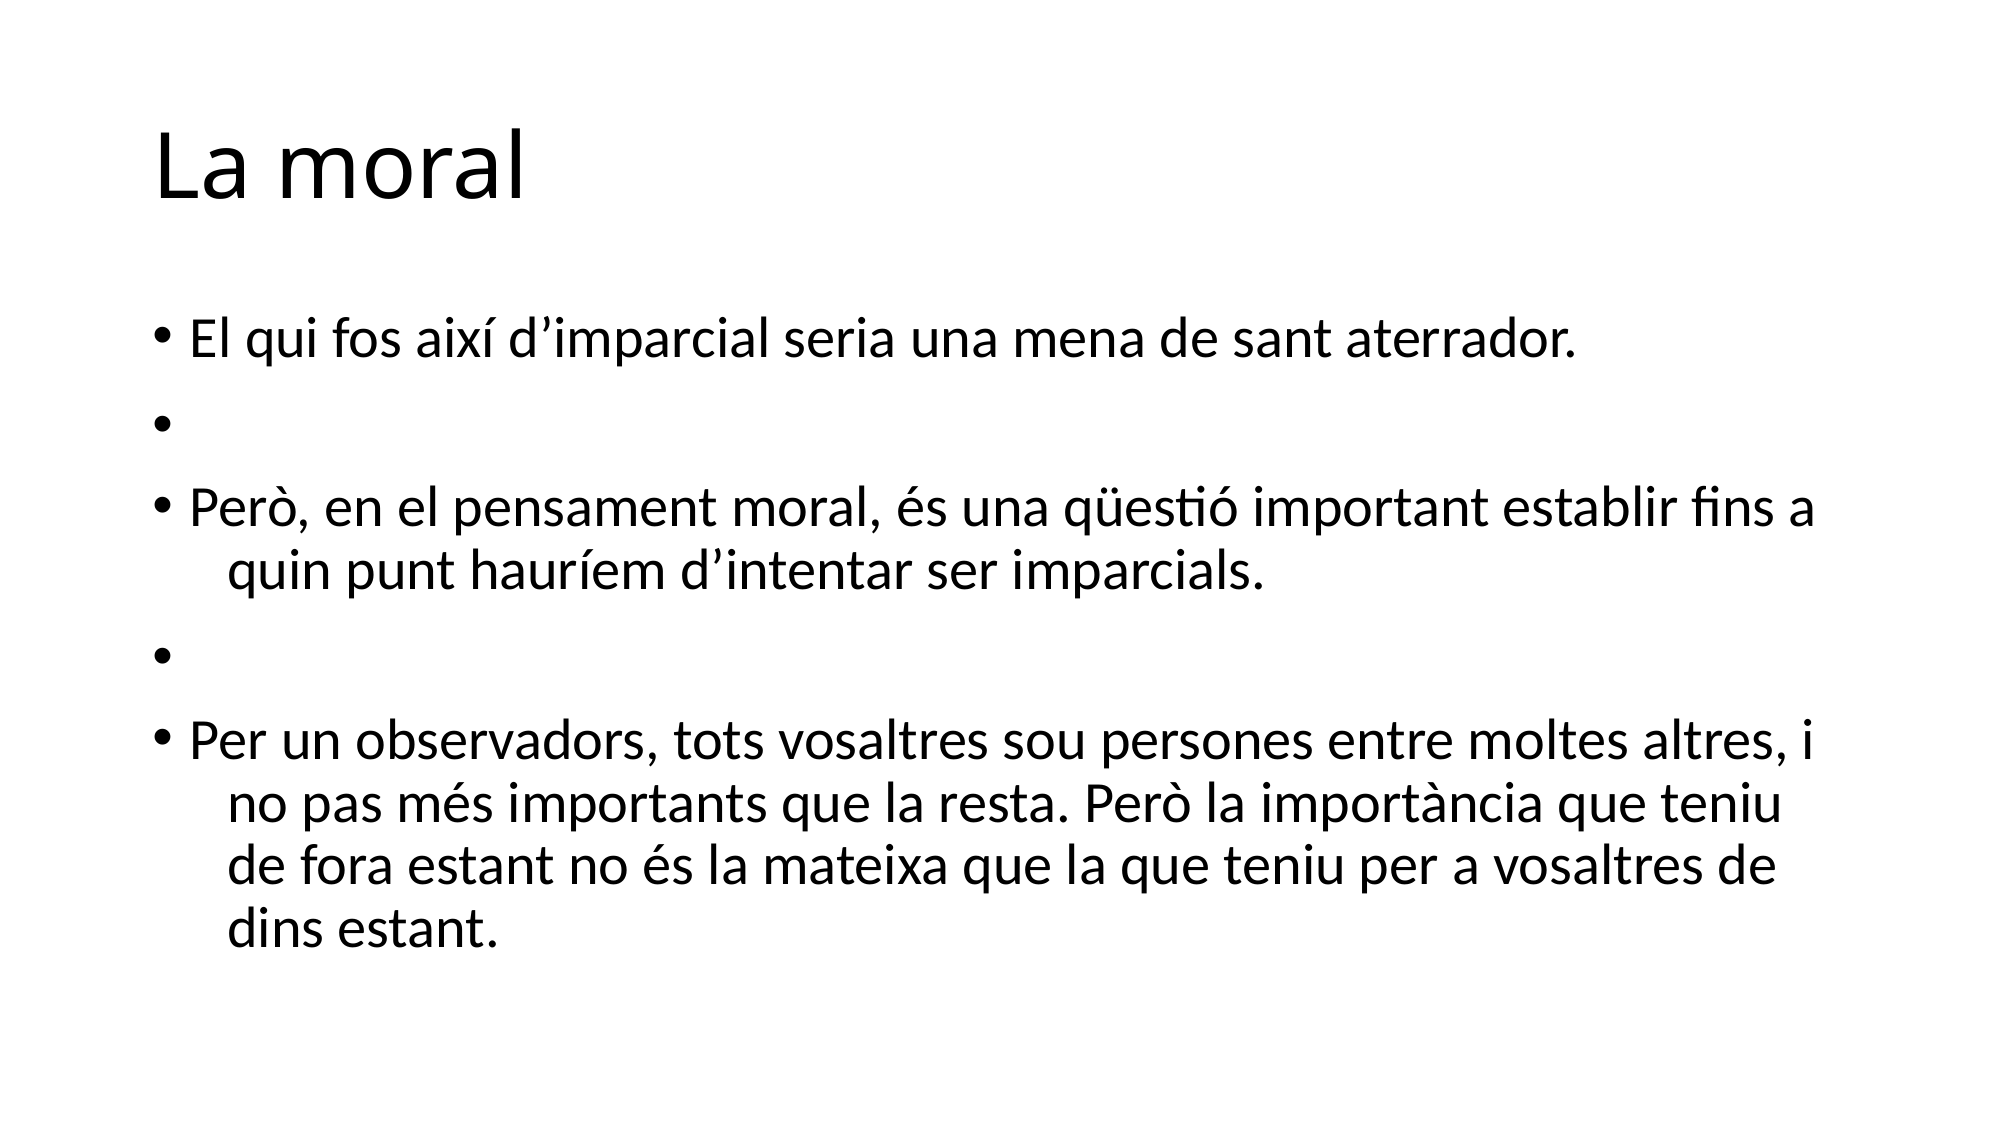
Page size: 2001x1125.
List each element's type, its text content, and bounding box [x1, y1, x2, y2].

list El qui fos així d’imparcial seria una mena de sant aterrador. Però, en el pensament moral, és una qüestió important establir fins a quin punt hauríem d’intentar ser imparcials. Per un observadors, tots vosaltres sou persones entre moltes altres, i no pas més importants que la resta. Però la importància que teniu de fora estant no és la mateixa que la que teniu per a vosaltres de dins estant. [137, 299, 1863, 1014]
title La moral [137, 59, 1863, 278]
